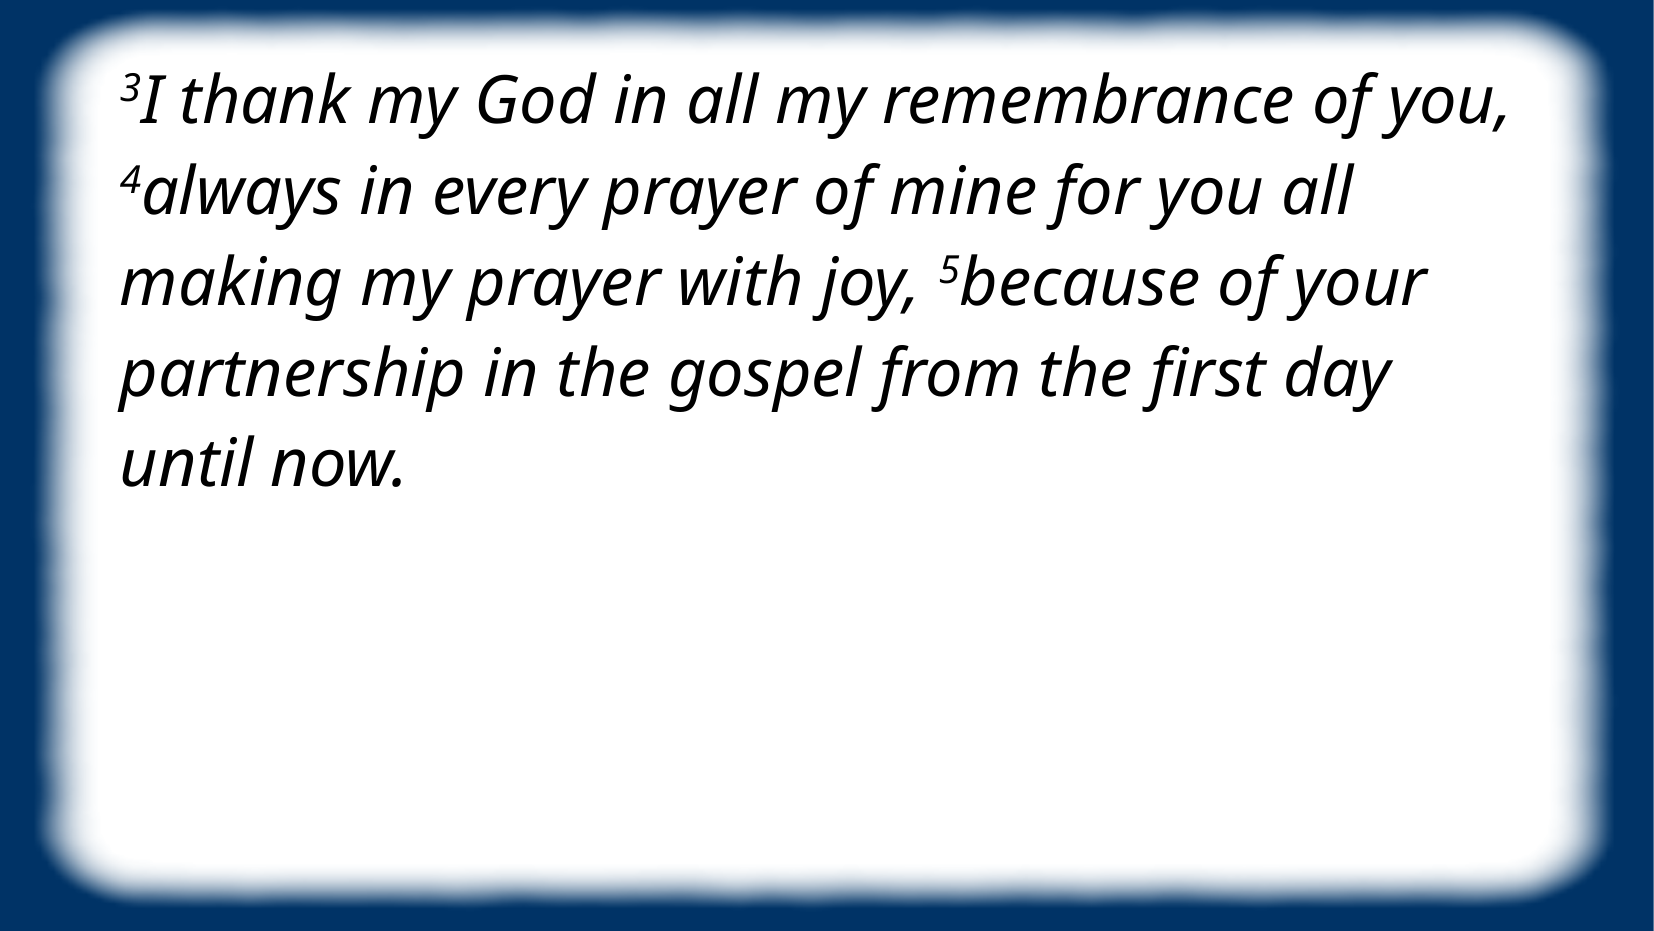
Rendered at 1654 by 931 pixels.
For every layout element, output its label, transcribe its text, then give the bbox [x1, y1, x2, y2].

picture [0, 0, 1654, 931]
text_box 3I thank my God in all my remembrance of you, 4always in every prayer of mine for you all making my prayer with joy, 5because of your partnership in the gospel from the first day until now. [105, 45, 1546, 526]
